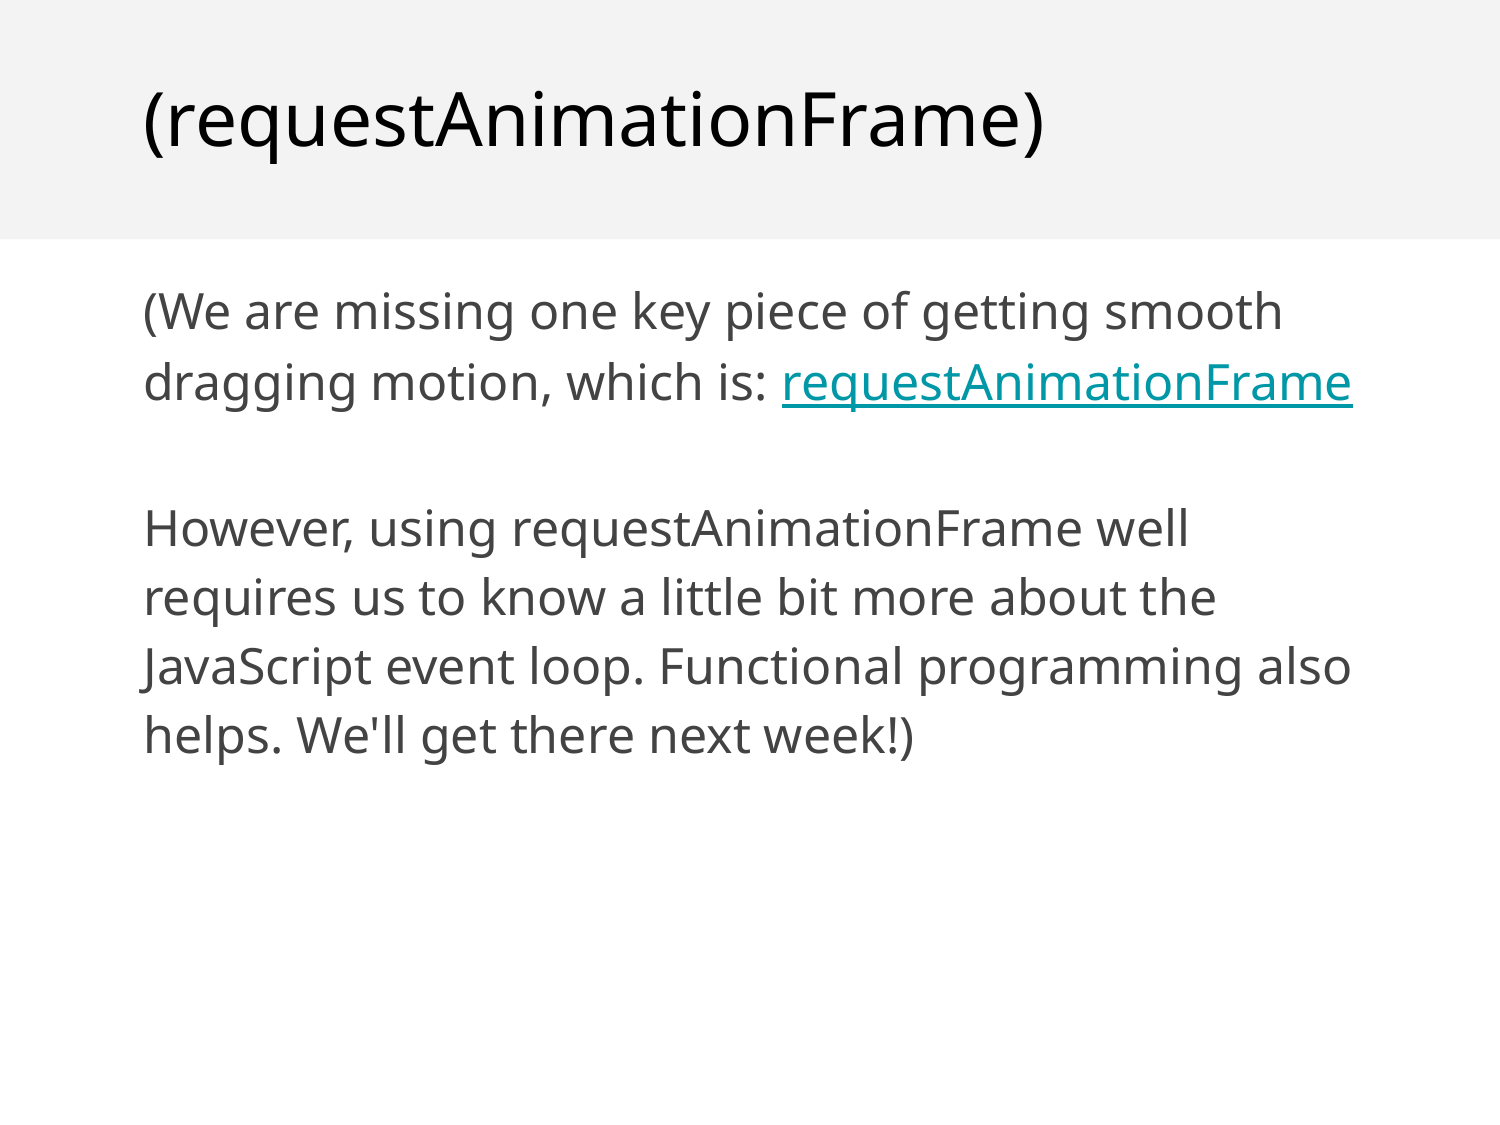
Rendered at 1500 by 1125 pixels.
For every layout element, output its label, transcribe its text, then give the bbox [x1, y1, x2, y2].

list (We are missing one key piece of getting smooth dragging motion, which is: requestAnimationFrame However, using requestAnimationFrame well requires us to know a little bit more about the JavaScript event loop. Functional programming also helps. We'll get there next week!) [128, 255, 1372, 1004]
title (requestAnimationFrame) [128, 56, 1372, 183]
